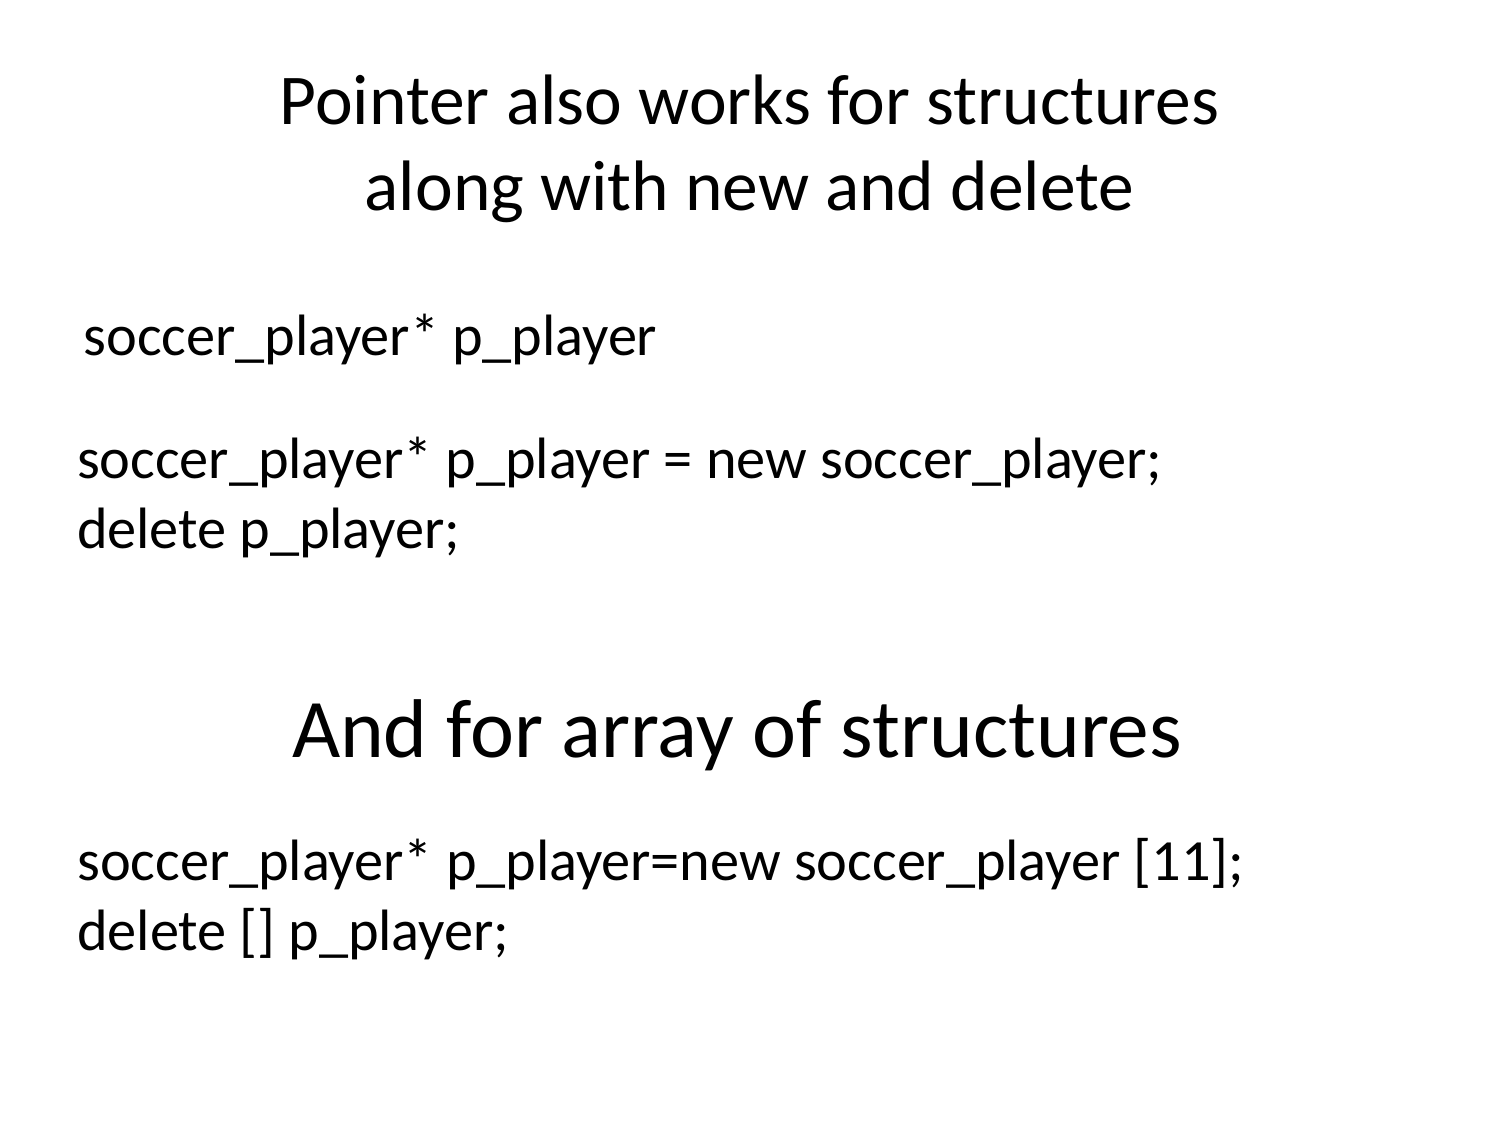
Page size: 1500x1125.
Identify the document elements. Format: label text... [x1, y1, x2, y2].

text_box soccer_player* p_player [68, 289, 1482, 375]
text_box And for array of structures [62, 630, 1413, 818]
text_box soccer_player* p_player=new soccer_player [11]; delete [] p_player; [62, 818, 1330, 1040]
text_box soccer_player* p_player = new soccer_player; delete p_player; [62, 412, 1476, 568]
title Pointer also works for structures along with new and delete [75, 45, 1425, 233]
